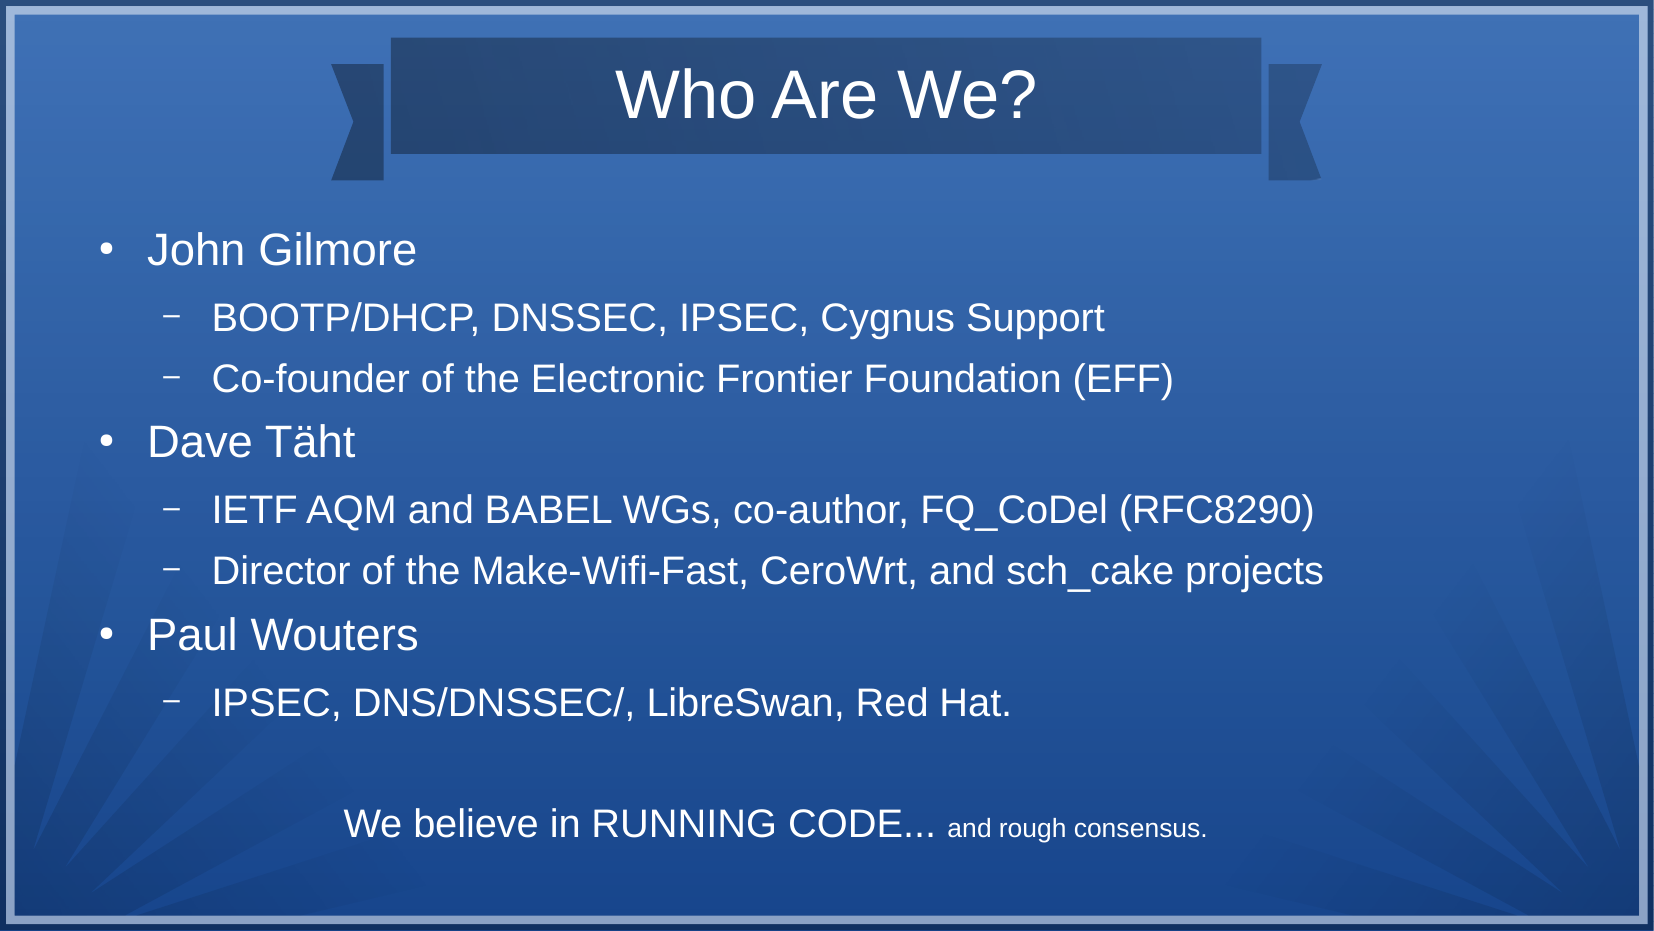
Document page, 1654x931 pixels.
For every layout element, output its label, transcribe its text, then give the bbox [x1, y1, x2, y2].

list John Gilmore BOOTP/DHCP, DNSSEC, IPSEC, Cygnus Support Co-founder of the Electronic Frontier Foundation (EFF) Dave Täht IETF AQM and BABEL WGs, co-author, FQ_CoDel (RFC8290) Director of the Make-Wifi-Fast, CeroWrt, and sch_cake projects Paul Wouters IPSEC, DNS/DNSSEC/, LibreSwan, Red Hat. We believe in RUNNING CODE... and rough consensus. [82, 224, 1571, 848]
title Who Are We? [389, 35, 1264, 154]
